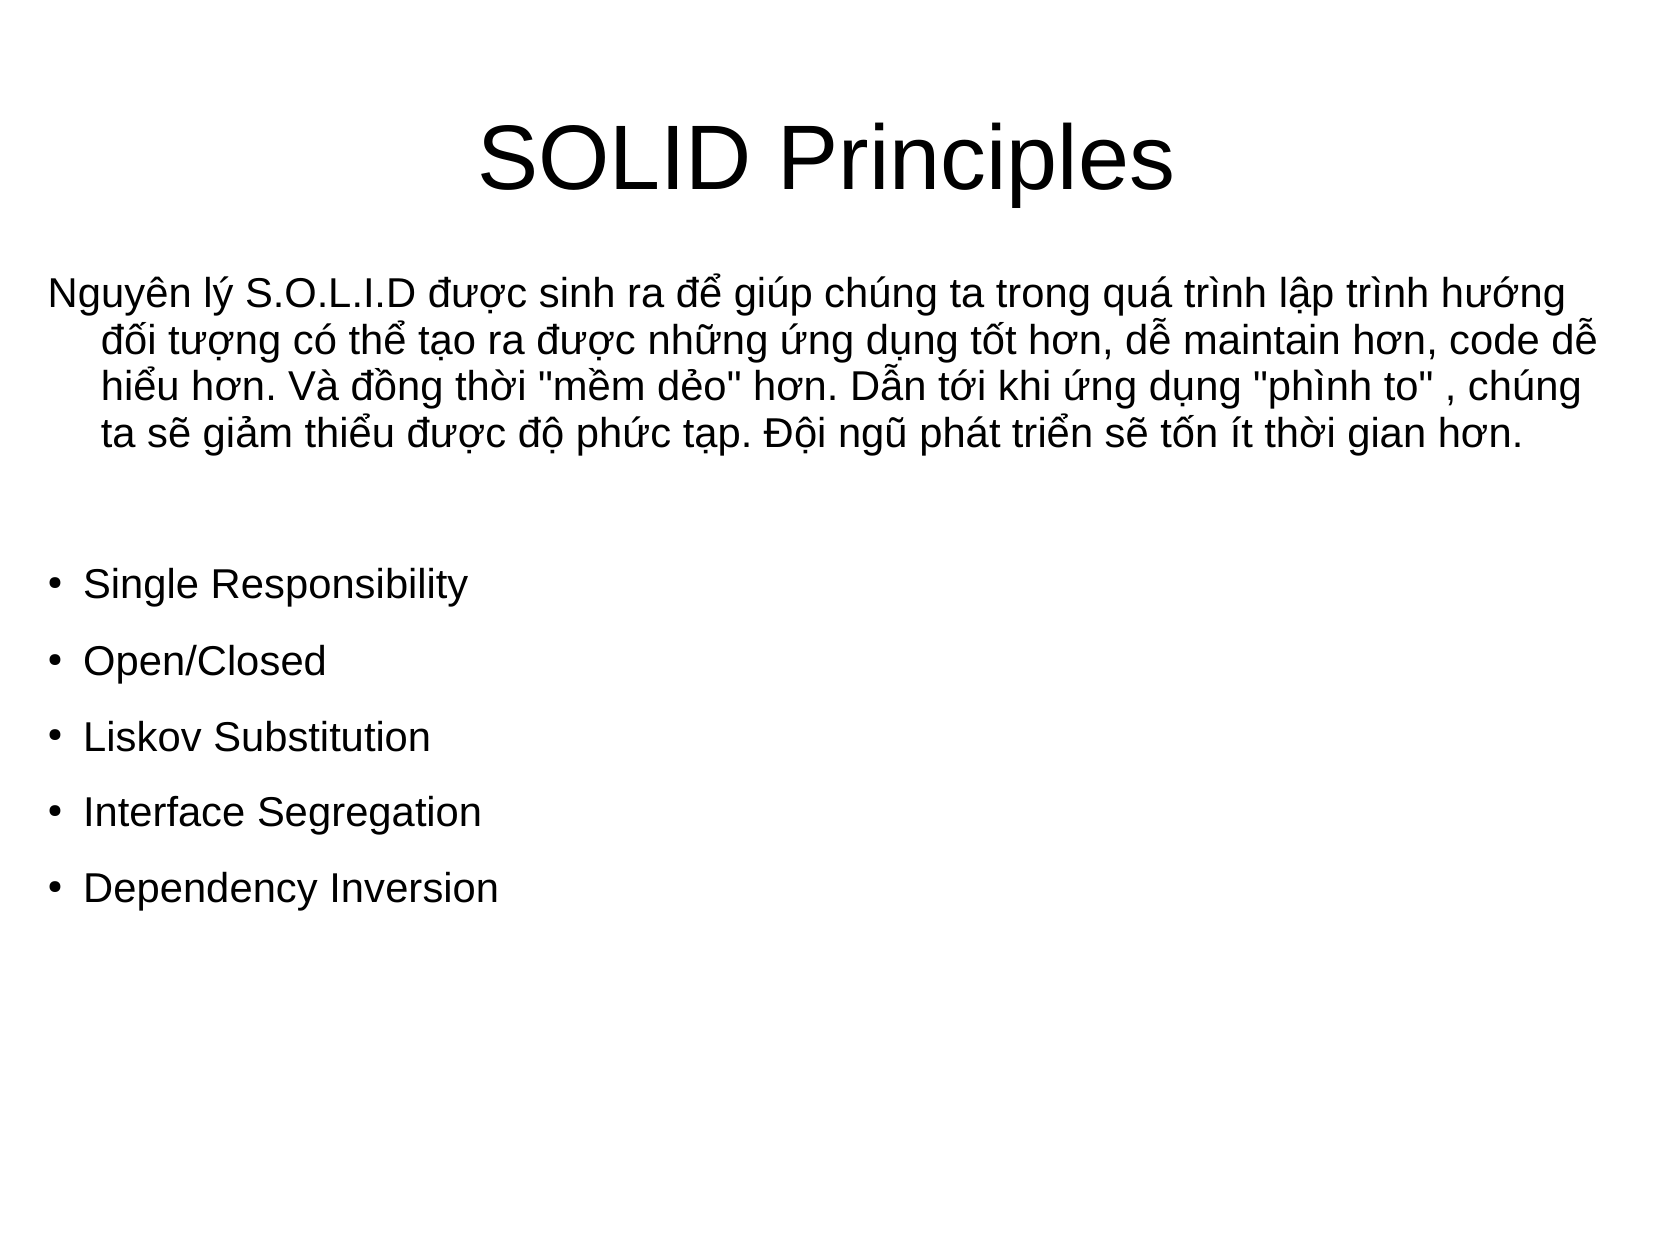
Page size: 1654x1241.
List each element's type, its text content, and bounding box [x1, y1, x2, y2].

title SOLID Principles [82, 49, 1571, 257]
text_box Nguyên lý S.O.L.I.D được sinh ra để giúp chúng ta trong quá trình lập trình hướng đối tượng có thể tạo ra được những ứng dụng tốt hơn, dễ maintain hơn, code dễ hiểu hơn. Và đồng thời "mềm dẻo" hơn. Dẫn tới khi ứng dụng "phình to" , chúng ta sẽ giảm thiểu được độ phức tạp. Đội ngũ phát triển sẽ tốn ít thời gian hơn. Single Responsibility Open/Closed Liskov Substitution Interface Segregation Dependency Inversion [30, 270, 1606, 1111]
